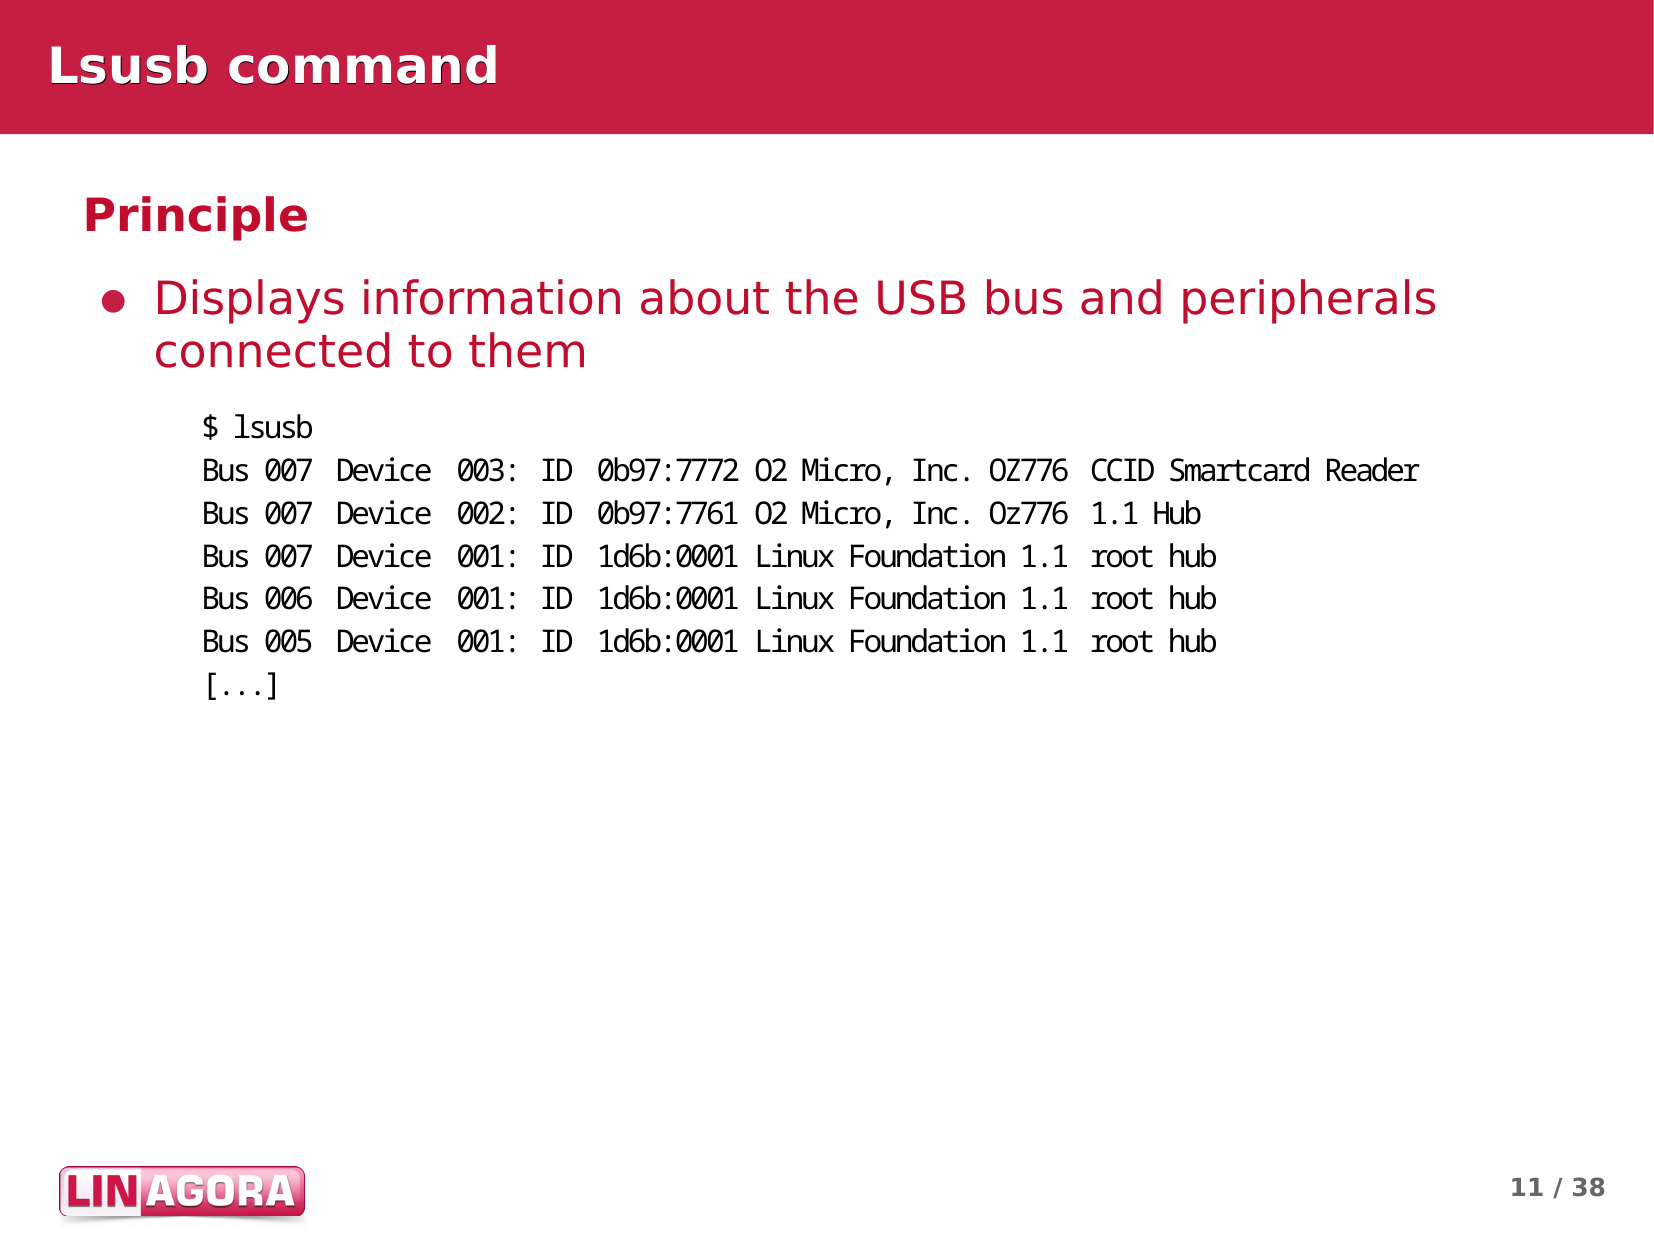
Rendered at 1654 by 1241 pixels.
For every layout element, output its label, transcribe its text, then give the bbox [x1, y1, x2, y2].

table_header O2 Micro, Inc. OZ776 O2 Micro, Inc. Oz776 Linux Foundation 1.1 Linux Foundation 1.1 Linux Foundation 1.1 [754, 405, 1090, 705]
list Principle Displays information about the USB bus and peripherals connected to them [82, 188, 1571, 1134]
table_header 0b97:7772 0b97:7761 1d6b:0001 1d6b:0001 1d6b:0001 [597, 405, 754, 705]
table_header 003: 002: 001: 001: 001: [456, 405, 539, 705]
table_header ID ID ID ID ID [539, 405, 597, 705]
picture [59, 1166, 308, 1229]
title Lsusb command [47, 7, 1624, 126]
table_header CCID Smartcard Reader 1.1 Hub root hub root hub root hub [1090, 405, 1582, 705]
table_header $ lsusb Bus 007 Bus 007 Bus 007 Bus 006 Bus 005 [...] [202, 405, 336, 705]
table_header Device Device Device Device Device [336, 405, 456, 705]
